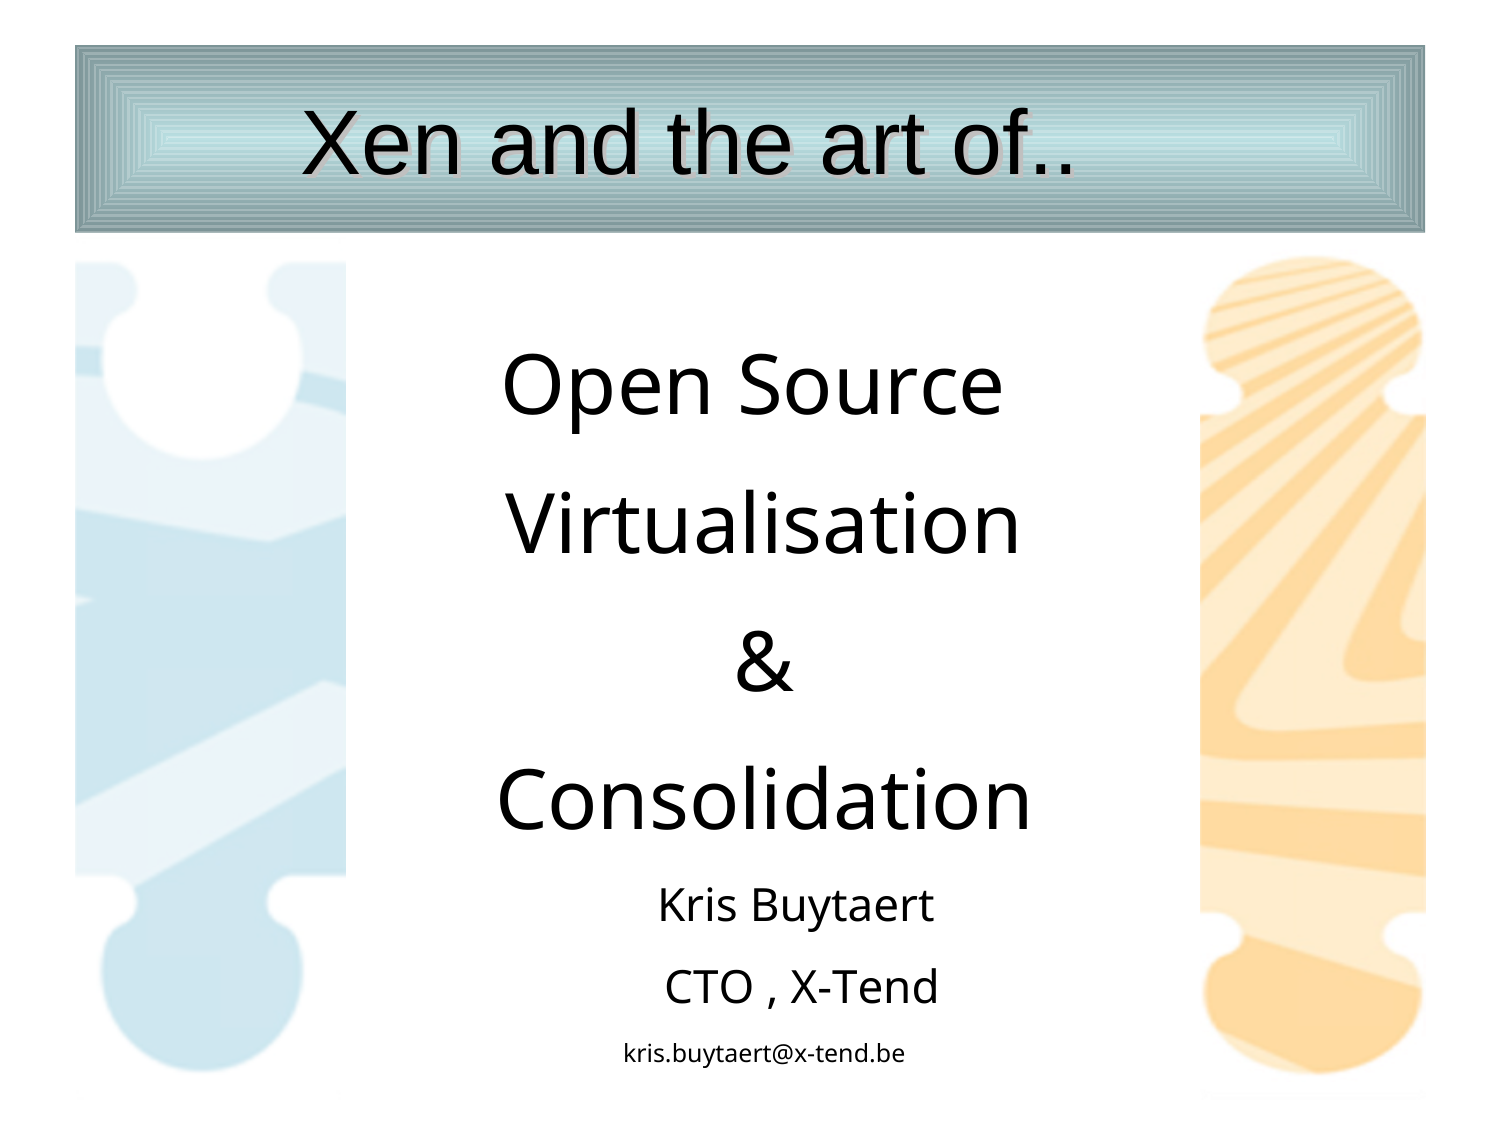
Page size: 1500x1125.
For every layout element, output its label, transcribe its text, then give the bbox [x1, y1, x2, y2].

title Xen and the art of.. [75, 45, 1426, 233]
picture [1200, 997, 1426, 1100]
picture [75, 237, 346, 1100]
list Open Source Virtualisation & Consolidation Kris Buytaert CTO , X-Tend kris.buytaert@x-tend.be [424, 180, 1500, 997]
